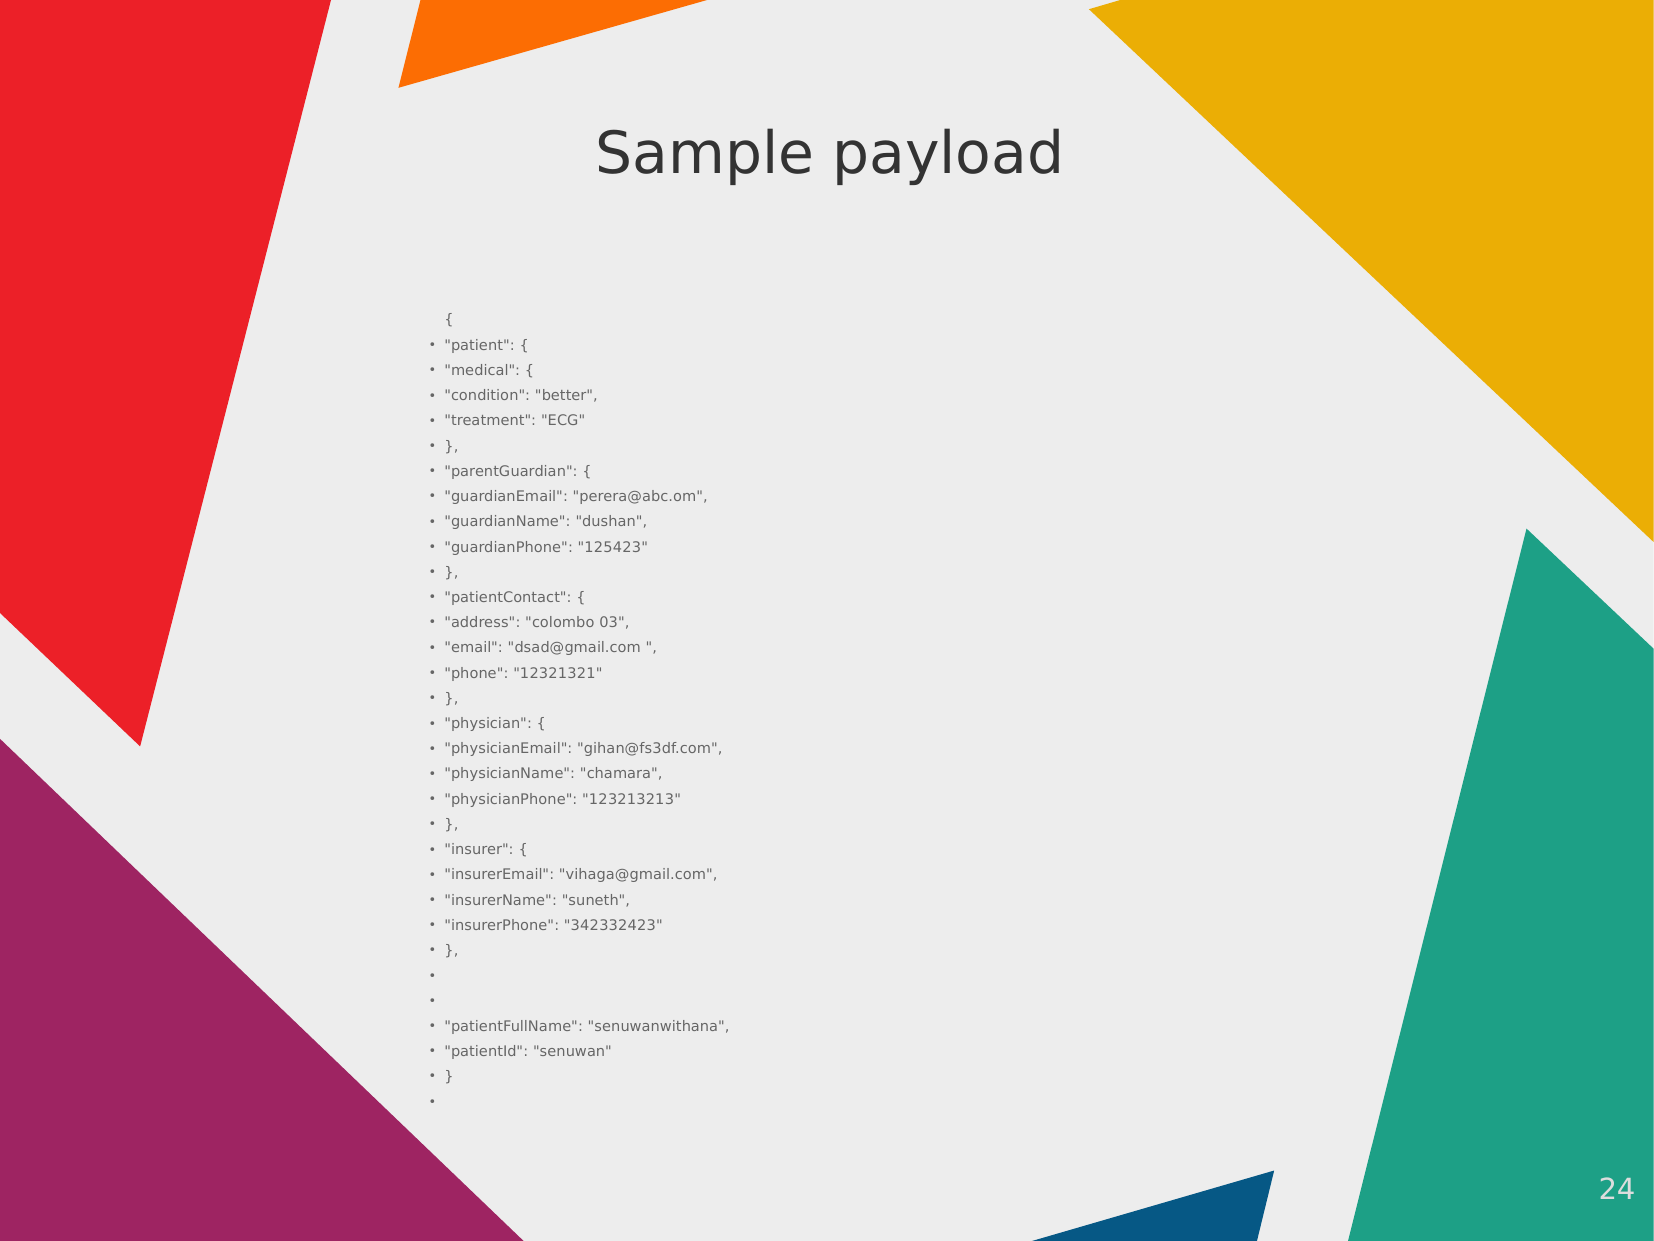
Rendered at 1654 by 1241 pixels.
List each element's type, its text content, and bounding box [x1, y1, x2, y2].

title Sample payload [289, 49, 1372, 257]
list { "patient": { "medical": { "condition": "better", "treatment": "ECG" }, "parentGuardian": { "guardianEmail": "perera@abc.om", "guardianName": "dushan", "guardianPhone": "125423" }, "patientContact": { "address": "colombo 03", "email": "dsad@gmail.com ", "phone": "12321321" }, "physician": { "physicianEmail": "gihan@fs3df.com", "physicianName": "chamara", "physicianPhone": "123213213" }, "insurer": { "insurerEmail": "vihaga@gmail.com", "insurerName": "suneth", "insurerPhone": "342332423" }, "patientFullName": "senuwanwithana", "patientId": "senuwan" } [425, 311, 1507, 1111]
